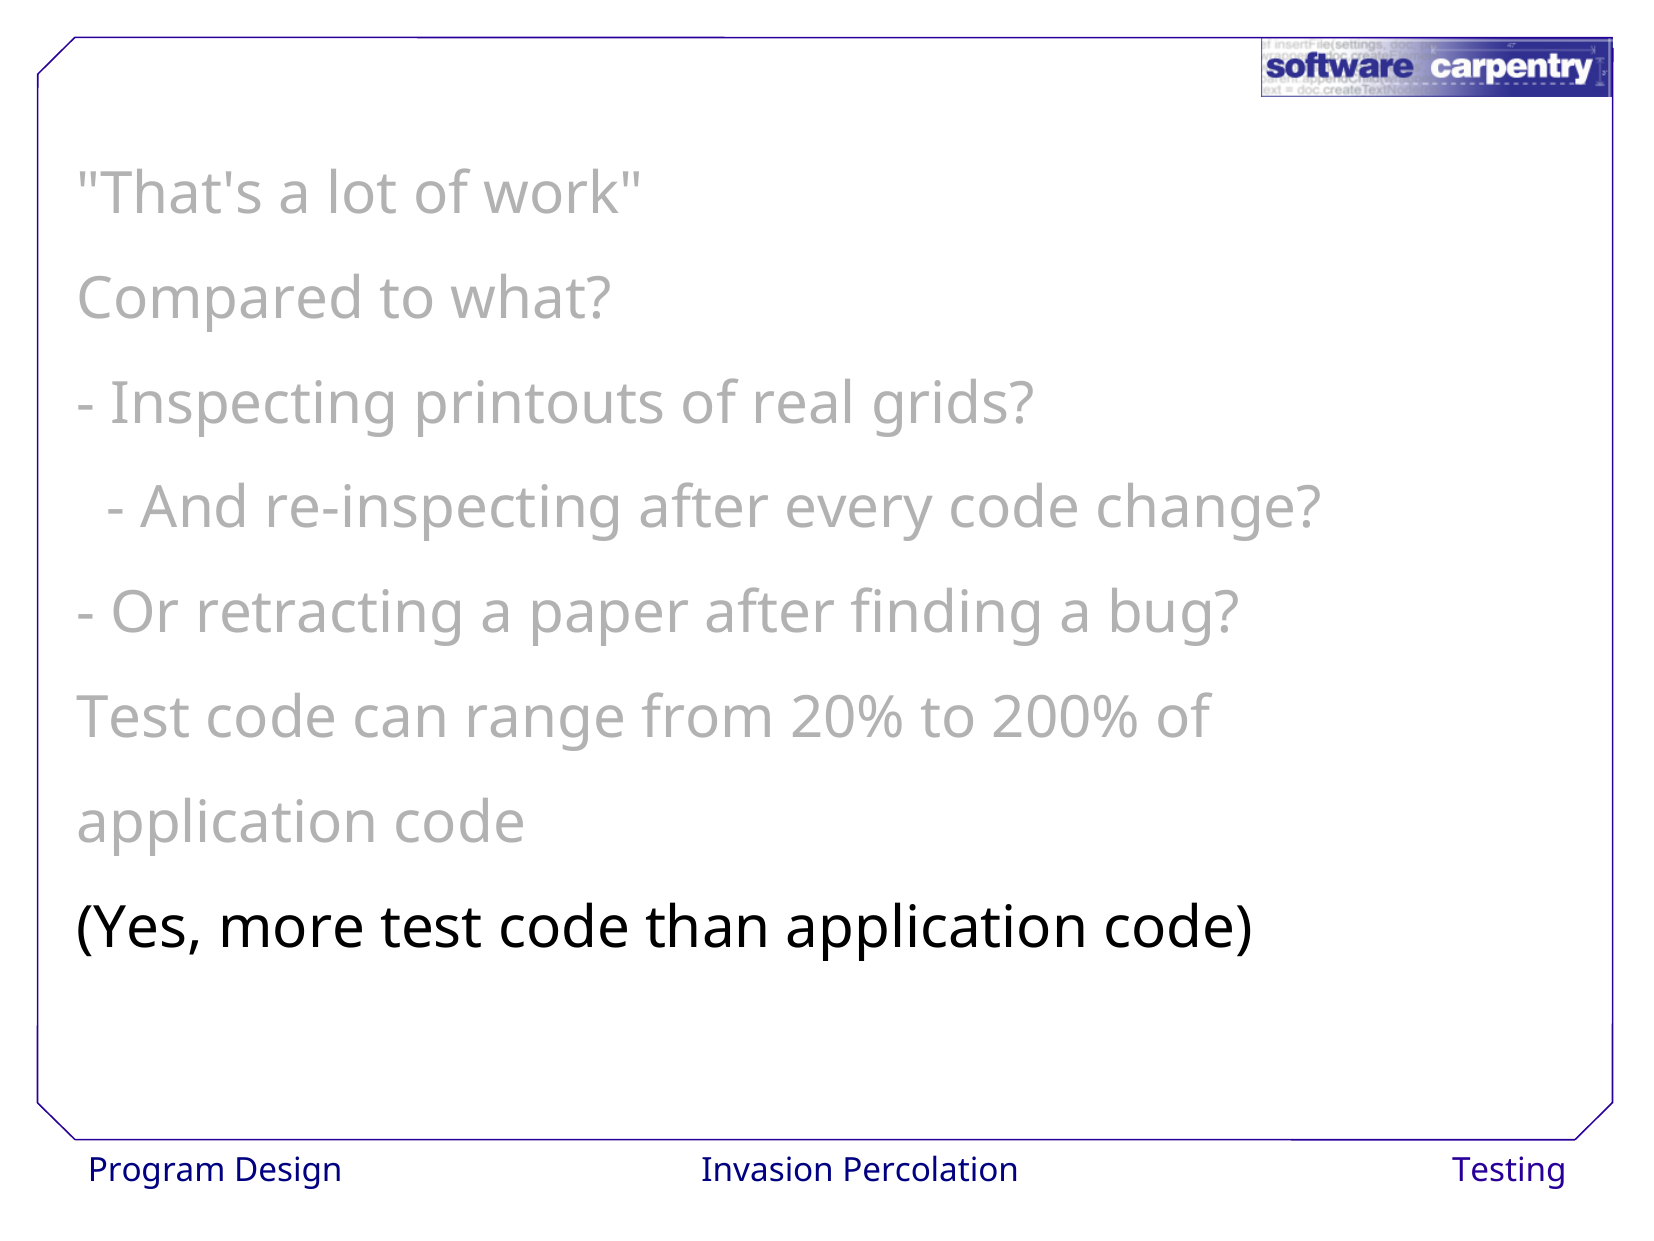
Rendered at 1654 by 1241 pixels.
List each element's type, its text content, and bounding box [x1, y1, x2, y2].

picture [1261, 39, 1613, 97]
text_box "That's a lot of work" Compared to what? - Inspecting printouts of real grids? - And re-inspecting after every code change? - Or retracting a paper after finding a bug? Test code can range from 20% to 200% of application code (Yes, more test code than application code) [61, 112, 1488, 968]
